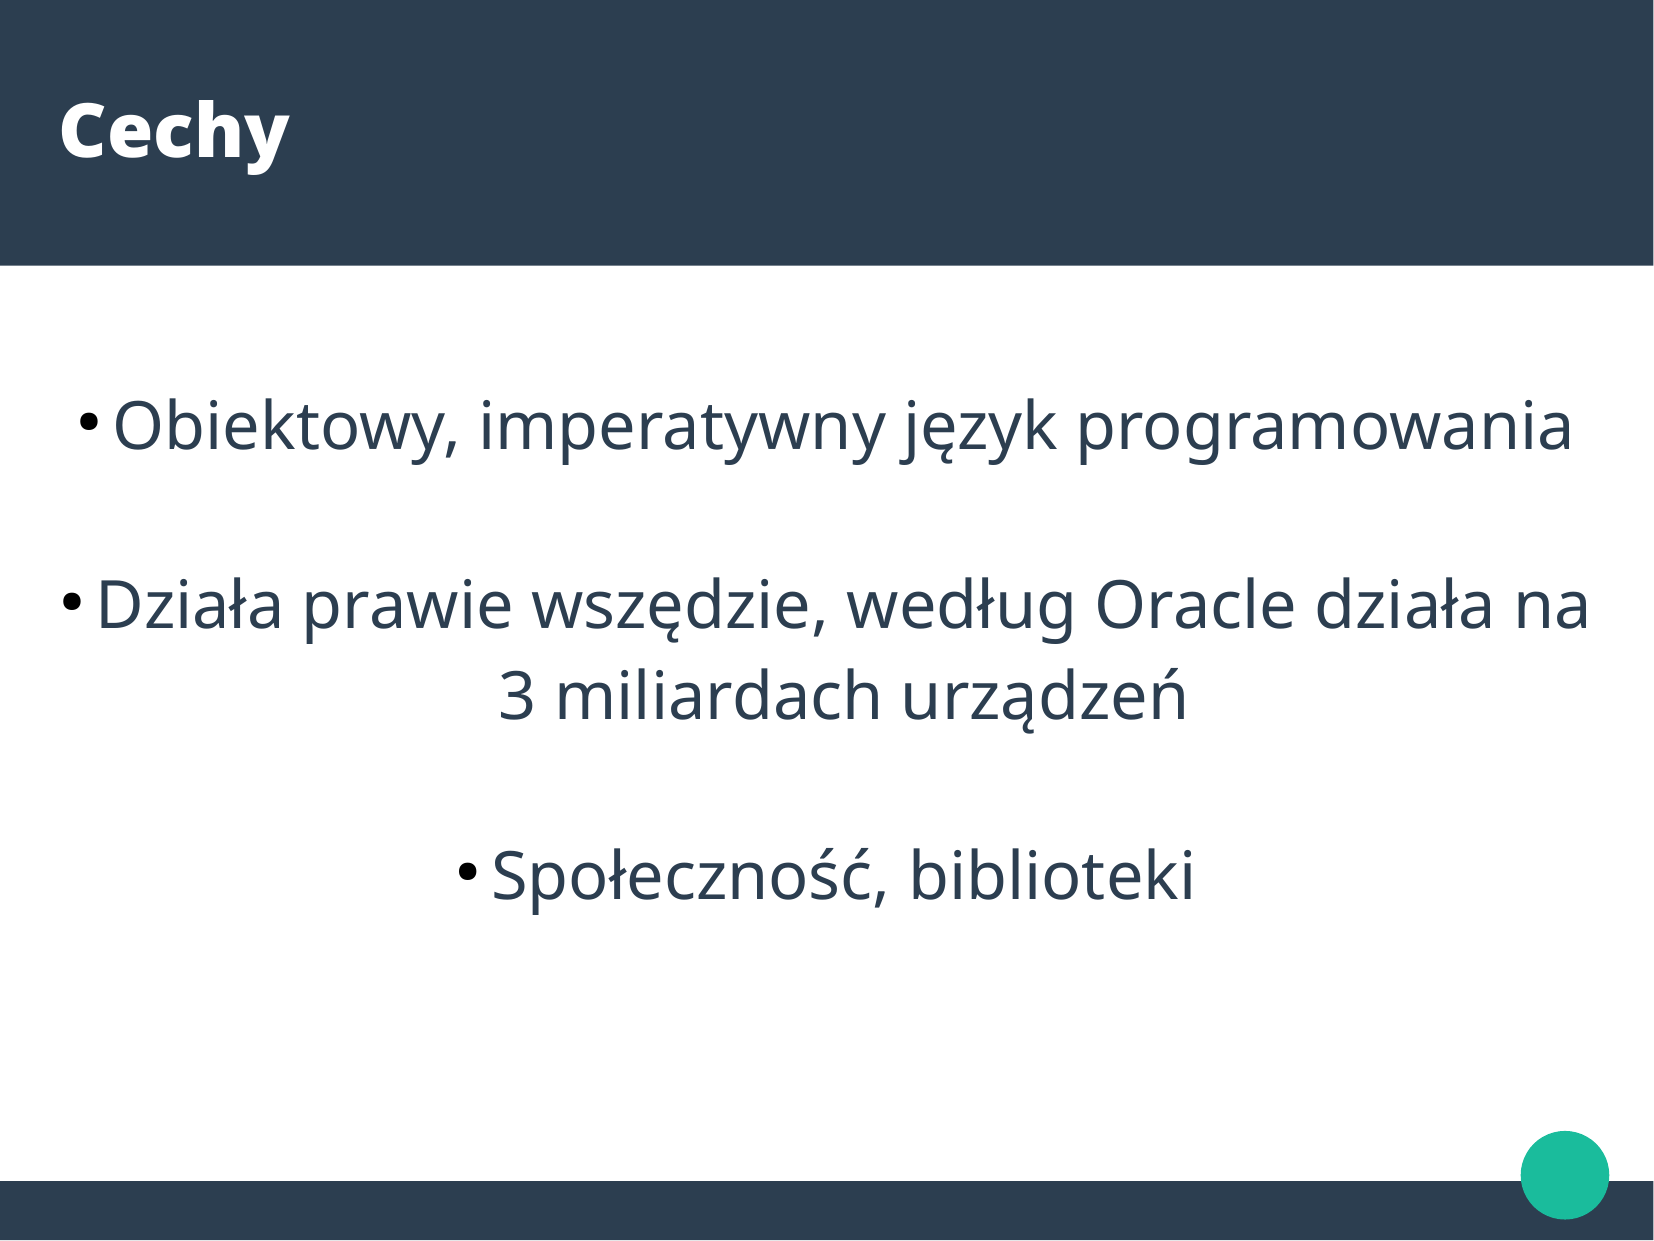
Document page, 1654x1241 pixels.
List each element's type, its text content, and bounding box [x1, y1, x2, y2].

subtitle Obiektowy, imperatywny język programowania Działa prawie wszędzie, według Oracle działa na 3 miliardach urządzeń Społeczność, biblioteki [59, 324, 1595, 1152]
title Cechy [59, 24, 1595, 232]
